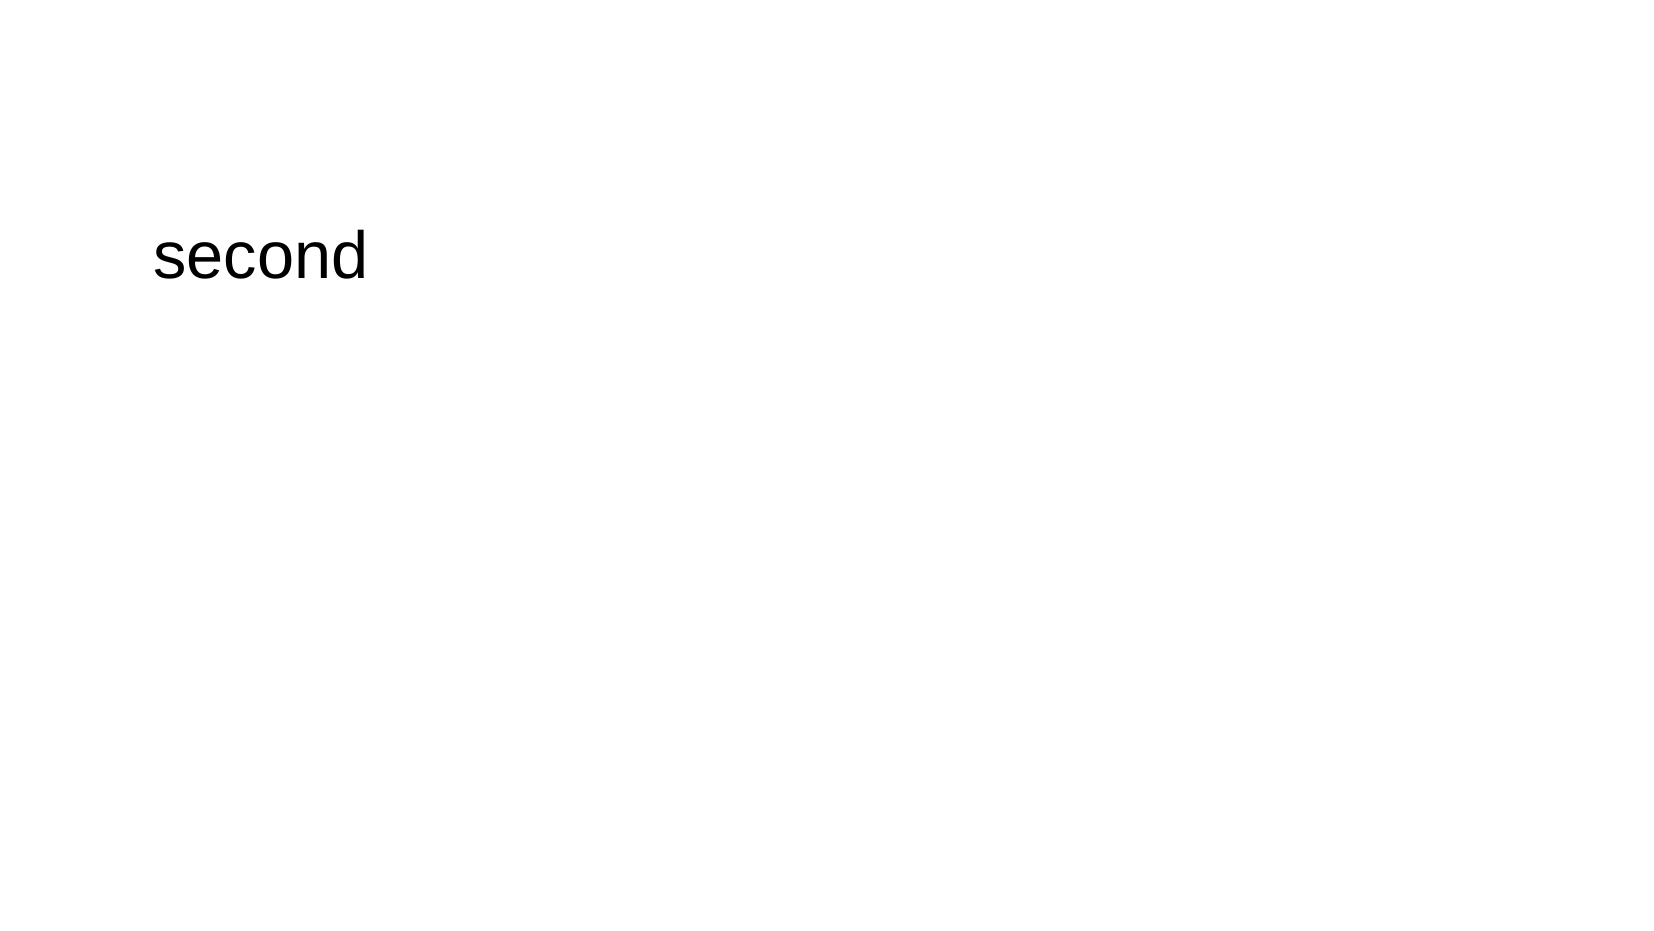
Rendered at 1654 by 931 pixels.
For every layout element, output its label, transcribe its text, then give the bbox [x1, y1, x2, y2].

list second [82, 217, 1571, 758]
